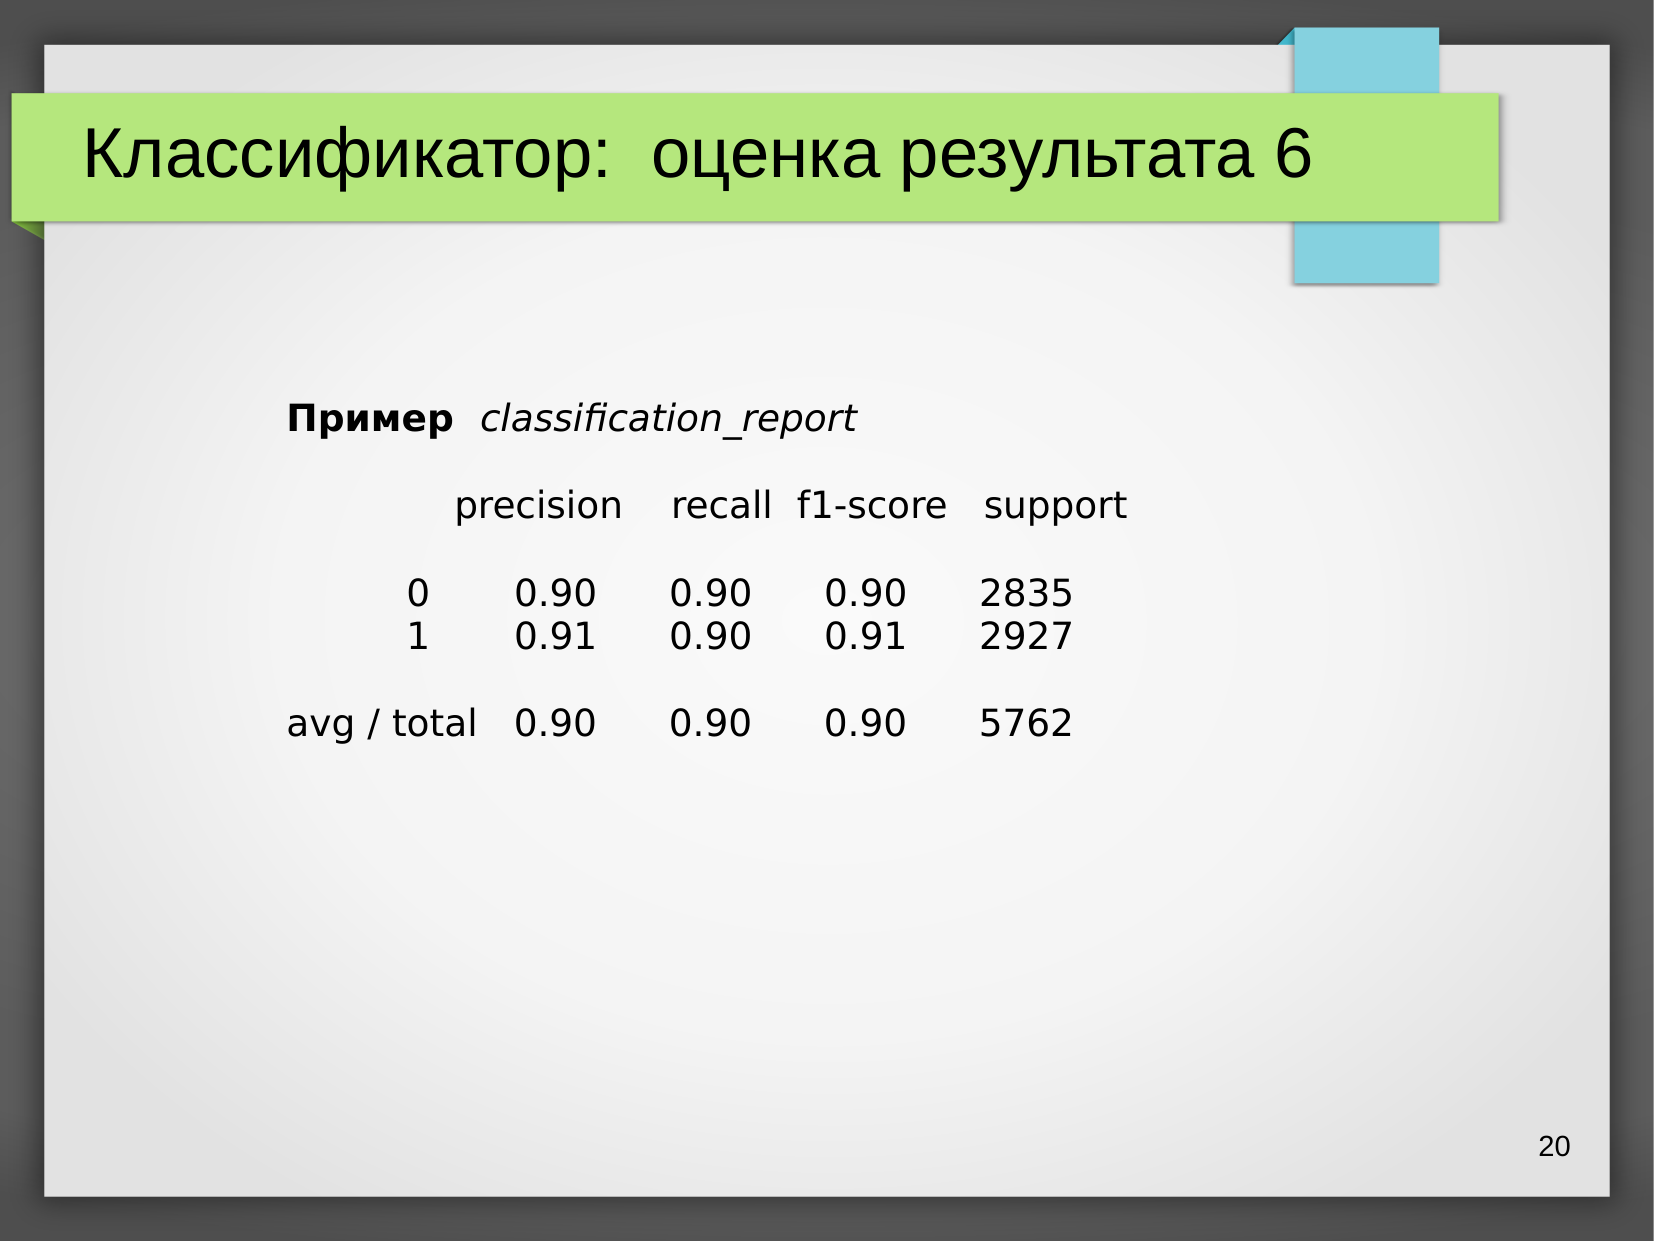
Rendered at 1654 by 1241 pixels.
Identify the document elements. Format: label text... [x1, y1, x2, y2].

picture [0, 0, 1654, 1241]
title Классификатор: оценка результата 6 [82, 49, 1571, 257]
text_box Пример classification_report precision recall f1-score support 0 0.90 0.90 0.90 2835 1 0.91 0.90 0.91 2927 avg / total 0.90 0.90 0.90 5762 [271, 389, 1371, 969]
